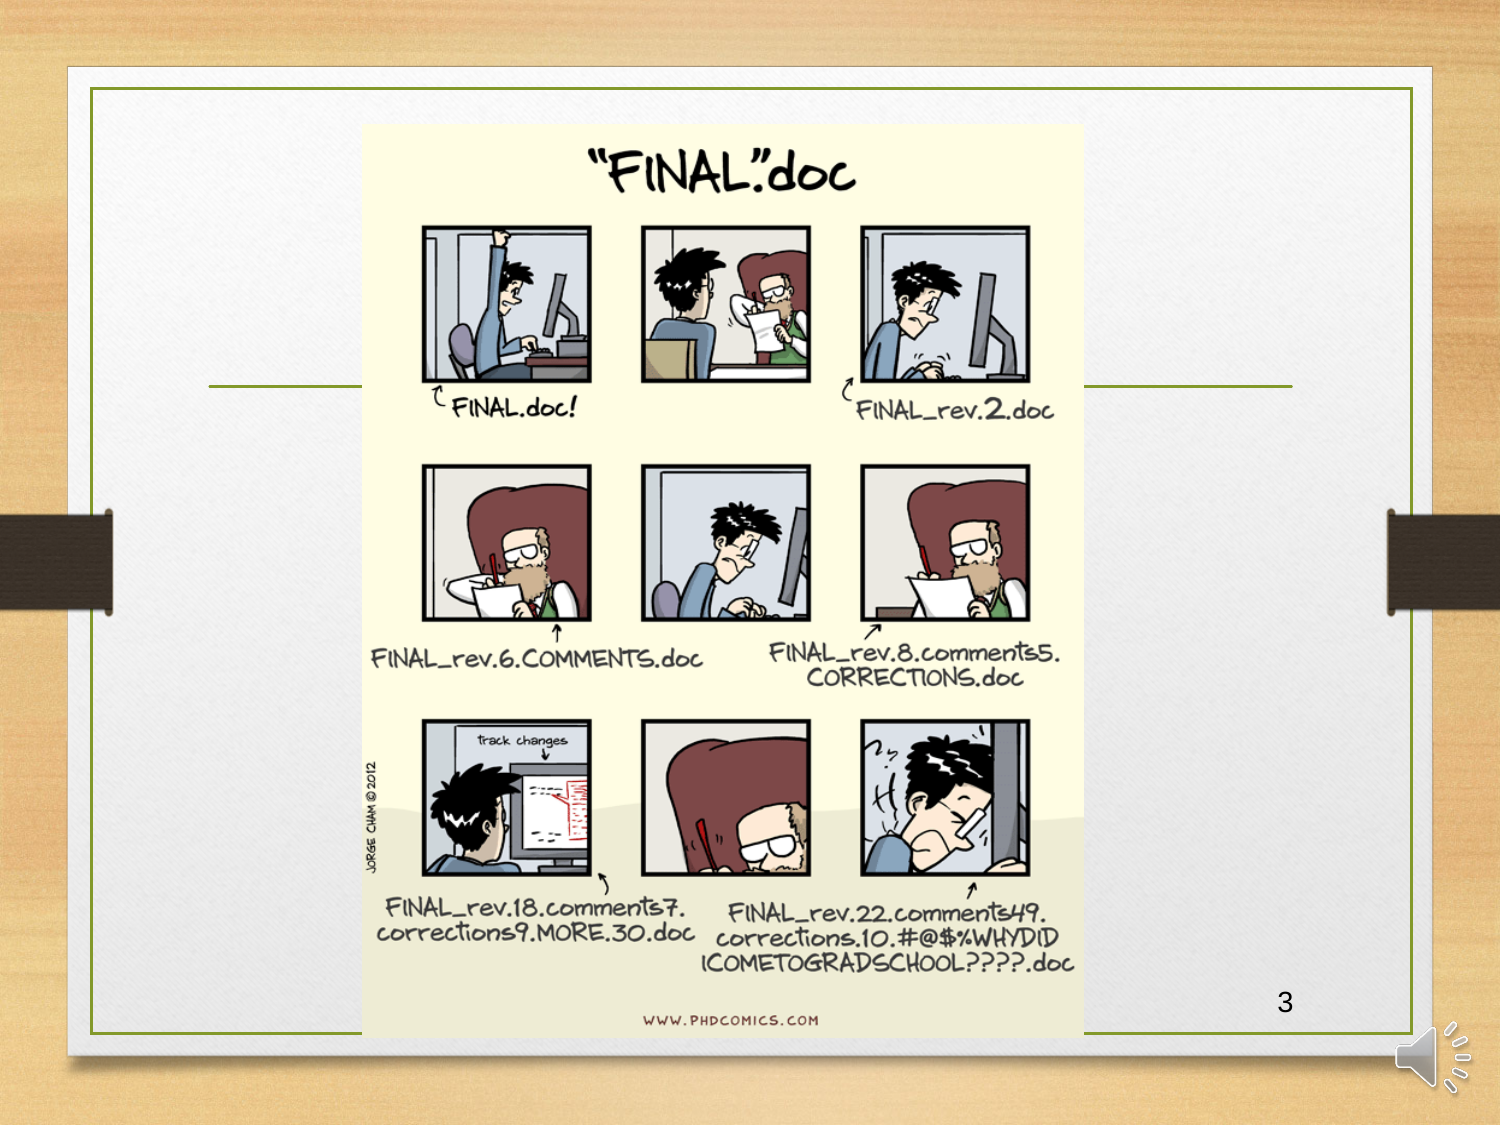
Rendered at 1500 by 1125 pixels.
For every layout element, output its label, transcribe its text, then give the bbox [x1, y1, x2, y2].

picture [0, 0, 1500, 1125]
text_box <number> [1243, 977, 1309, 1024]
